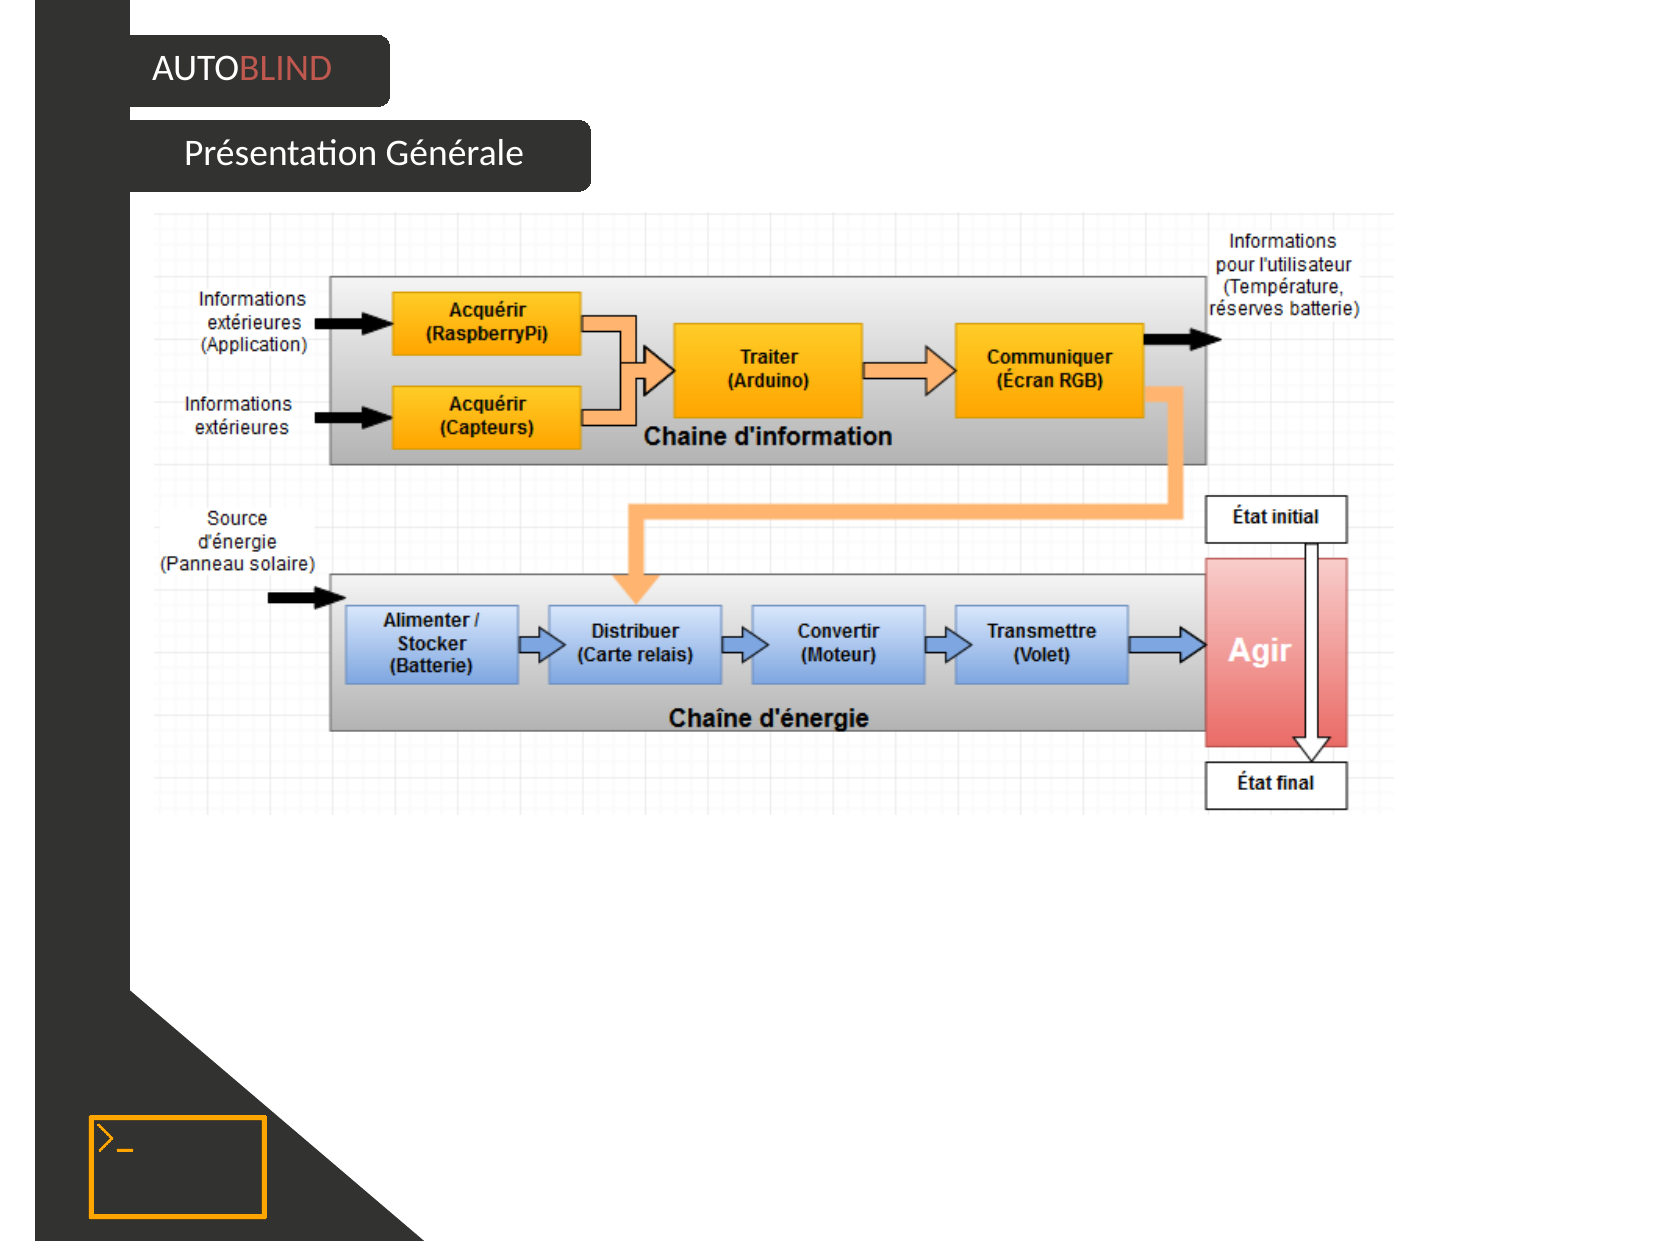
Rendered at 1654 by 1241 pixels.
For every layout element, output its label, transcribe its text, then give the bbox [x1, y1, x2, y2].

text_box Présentation Générale [118, 120, 591, 192]
picture [154, 212, 1394, 815]
text_box AUTOBLIND [130, 35, 390, 107]
text_box [35, 0, 425, 1241]
picture [82, 1110, 272, 1223]
